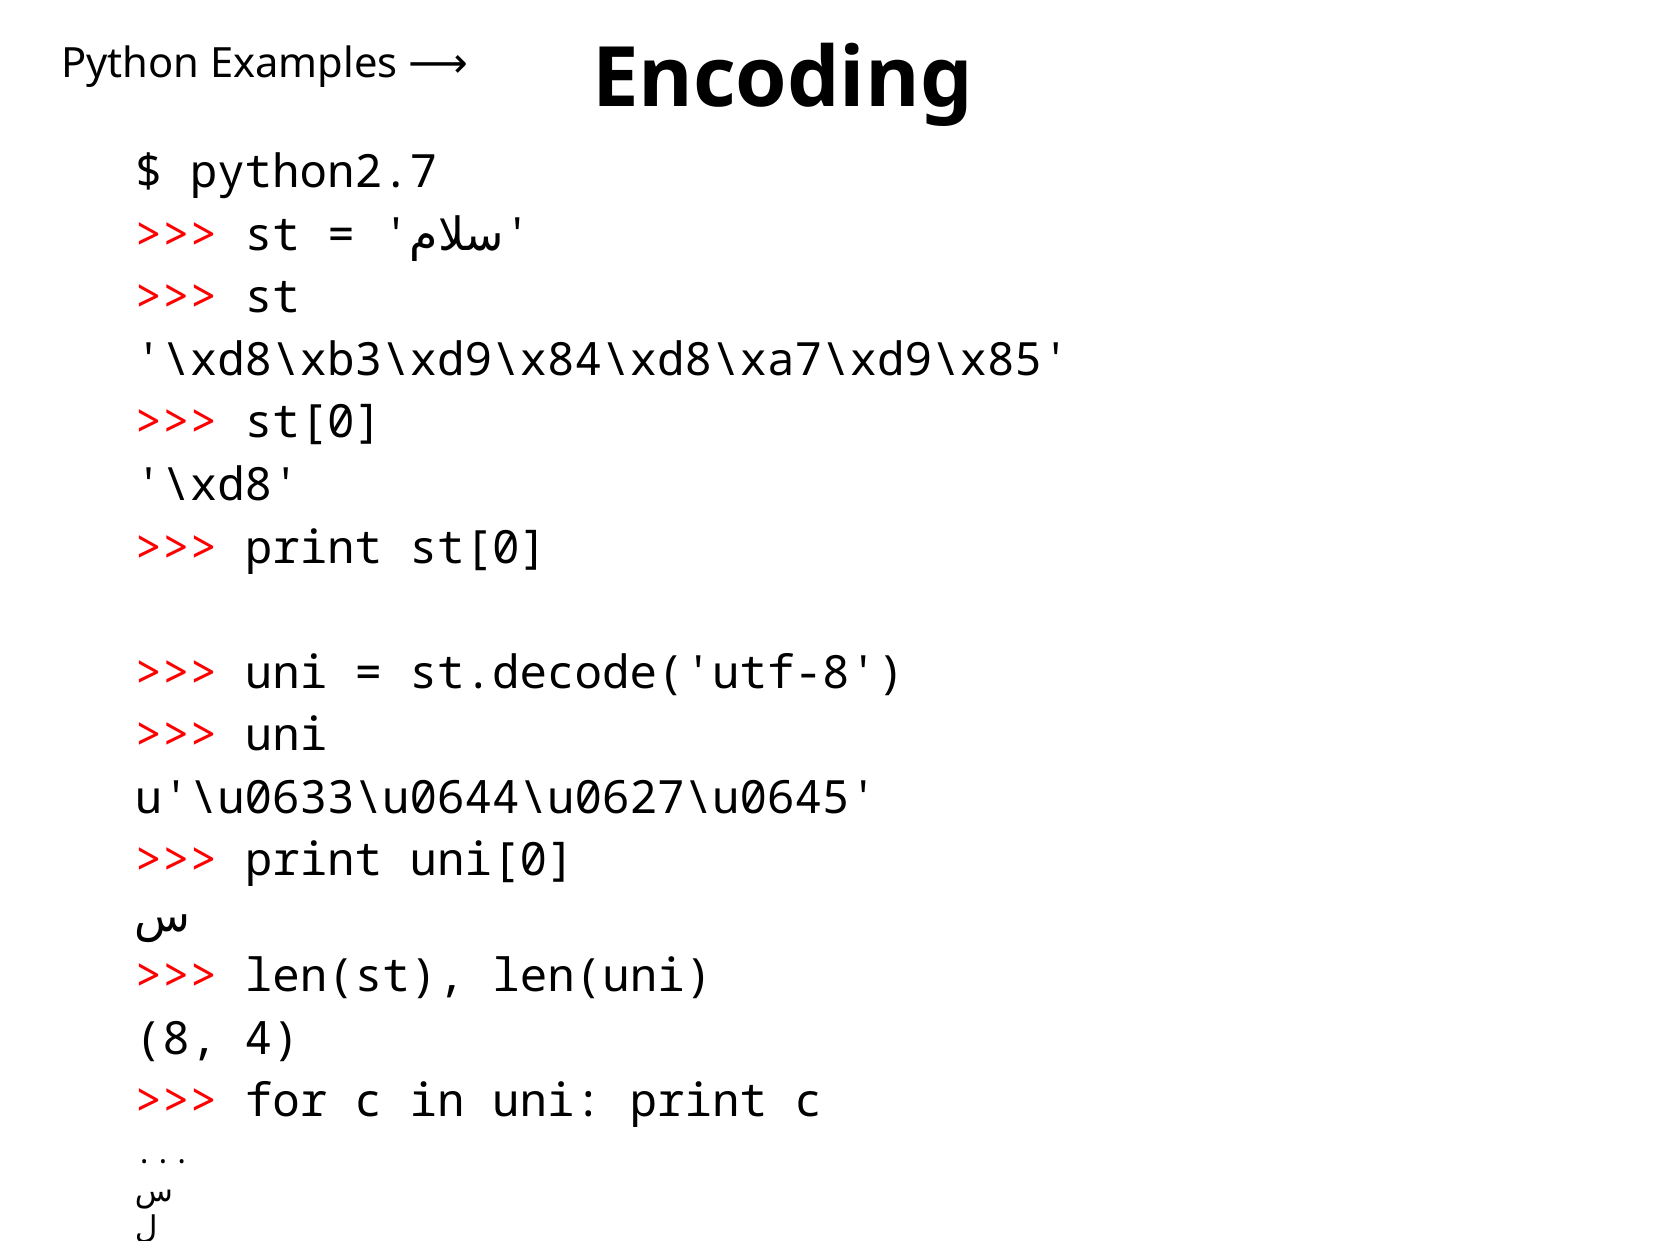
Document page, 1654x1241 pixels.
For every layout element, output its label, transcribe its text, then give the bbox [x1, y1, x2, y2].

text_box Encoding [577, 10, 967, 131]
text_box $ python2.7 >>> st = 'سلام' >>> st '\xd8\xb3\xd9\x84\xd8\xa7\xd9\x85' >>> st[0] '\xd8' >>> print st[0] >>> uni = st.decode('utf-8') >>> uni u'\u0633\u0644\u0627\u0645' >>> print uni[0] س >>> len(st), len(uni) (8, 4) >>> for c in uni: print c ... س ل ا م [120, 131, 1441, 1237]
text_box Python Examples ⟶ [46, 25, 451, 109]
